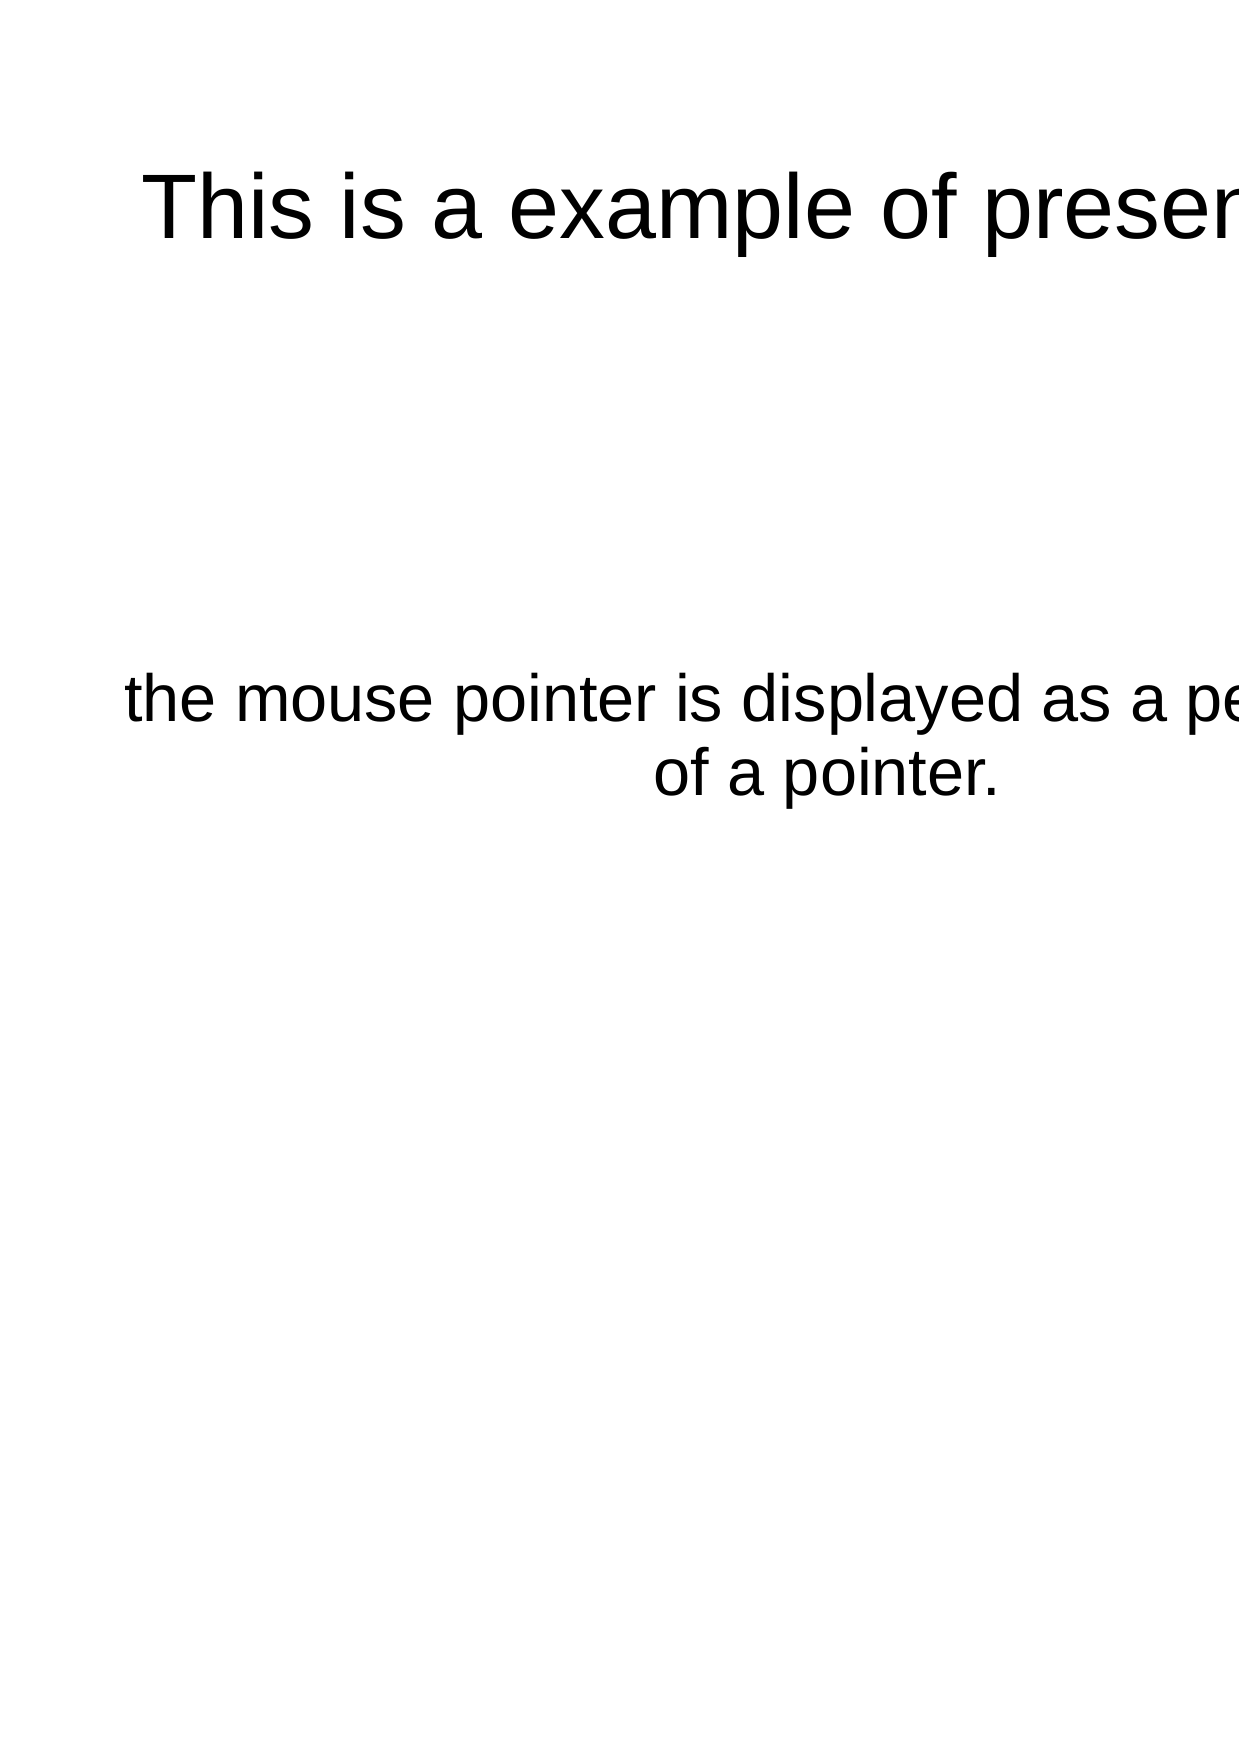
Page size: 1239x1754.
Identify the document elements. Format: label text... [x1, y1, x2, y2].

title This is a example of presentation. [121, 102, 1239, 311]
subtitle the mouse pointer is displayed as a pen instead of a pointer. [121, 344, 1239, 1127]
